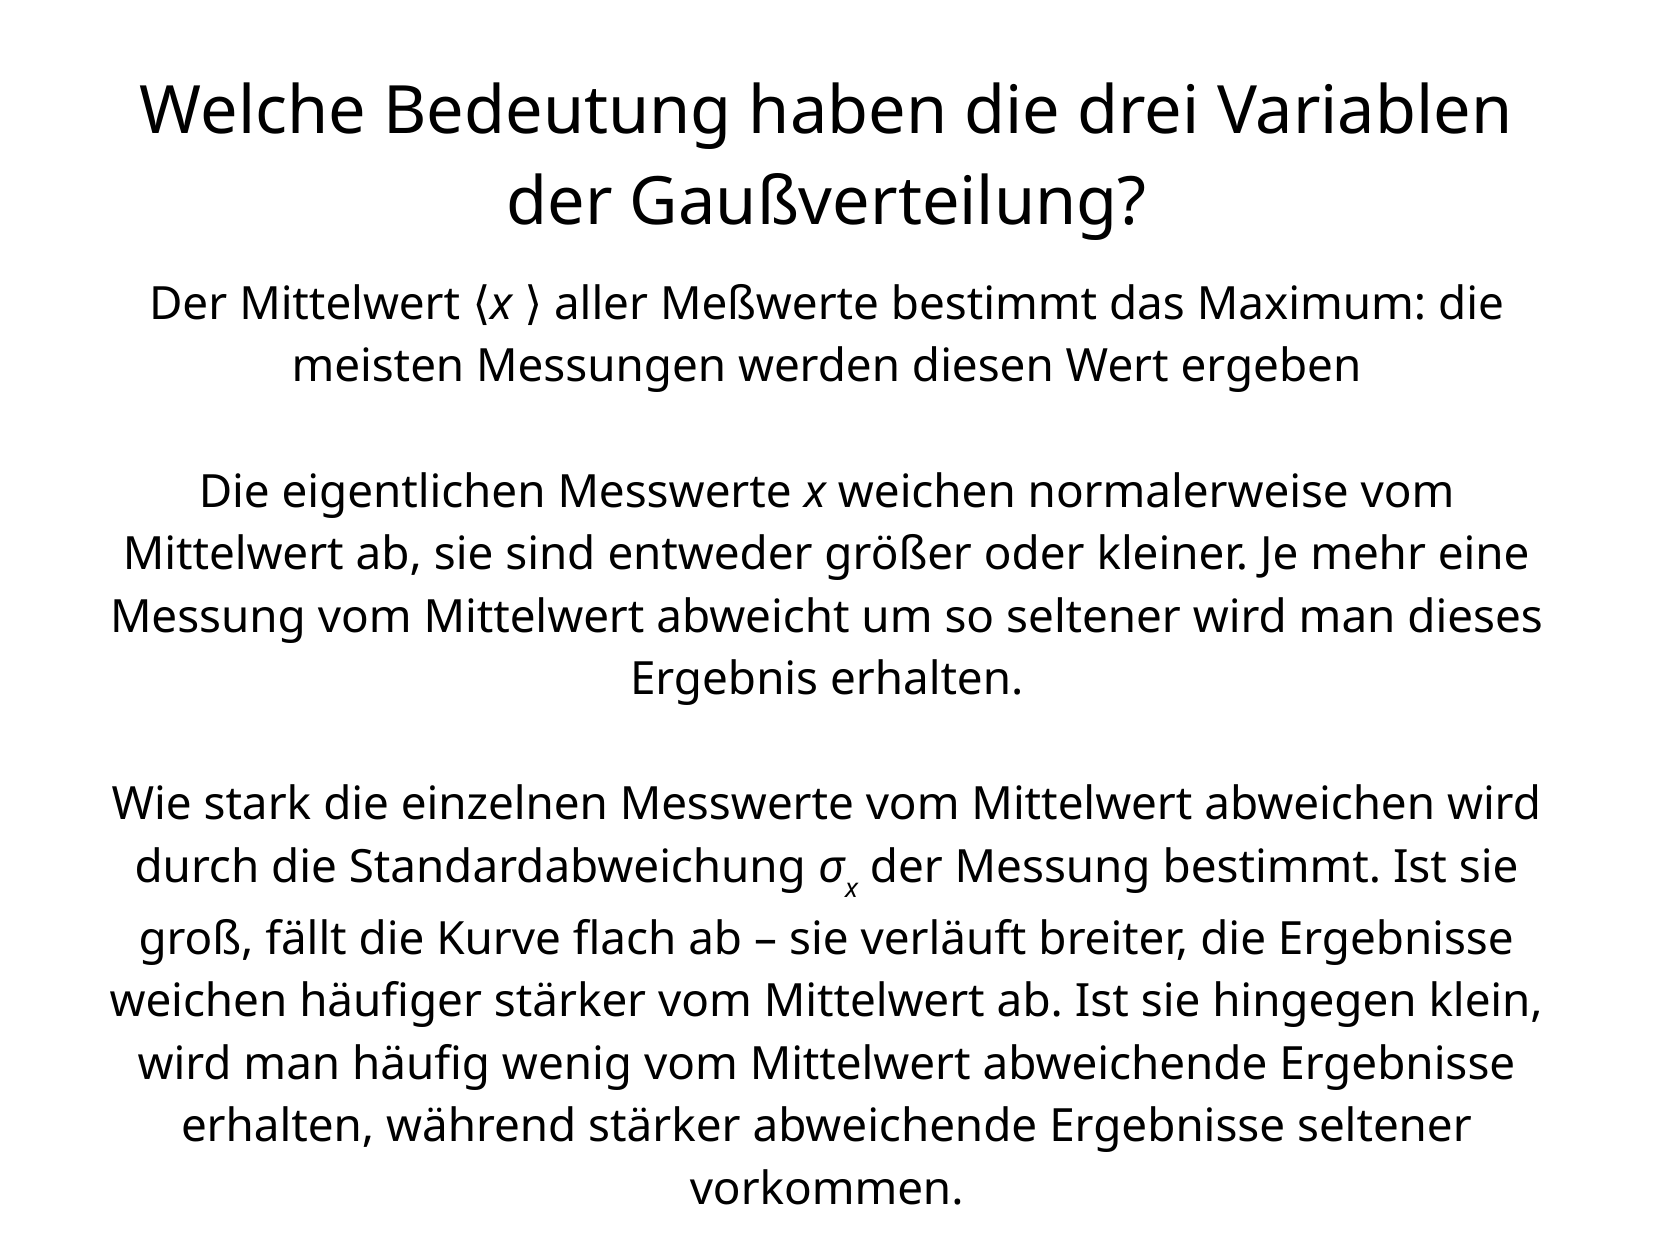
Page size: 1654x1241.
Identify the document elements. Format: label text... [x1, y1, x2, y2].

subtitle Der Mittelwert ⟨x ⟩ aller Meßwerte bestimmt das Maximum: die meisten Messungen werden diesen Wert ergeben Die eigentlichen Messwerte x weichen normalerweise vom Mittelwert ab, sie sind entweder größer oder kleiner. Je mehr eine Messung vom Mittelwert abweicht um so seltener wird man dieses Ergebnis erhalten. Wie stark die einzelnen Messwerte vom Mittelwert abweichen wird durch die Standardabweichung σx der Messung bestimmt. Ist sie groß, fällt die Kurve flach ab – sie verläuft breiter, die Ergebnisse weichen häufiger stärker vom Mittelwert ab. Ist sie hingegen klein, wird man häufig wenig vom Mittelwert abweichende Ergebnisse erhalten, während stärker abweichende Ergebnisse seltener vorkommen. [82, 343, 1571, 1145]
title Welche Bedeutung haben die drei Variablen der Gaußverteilung? [82, 49, 1571, 257]
